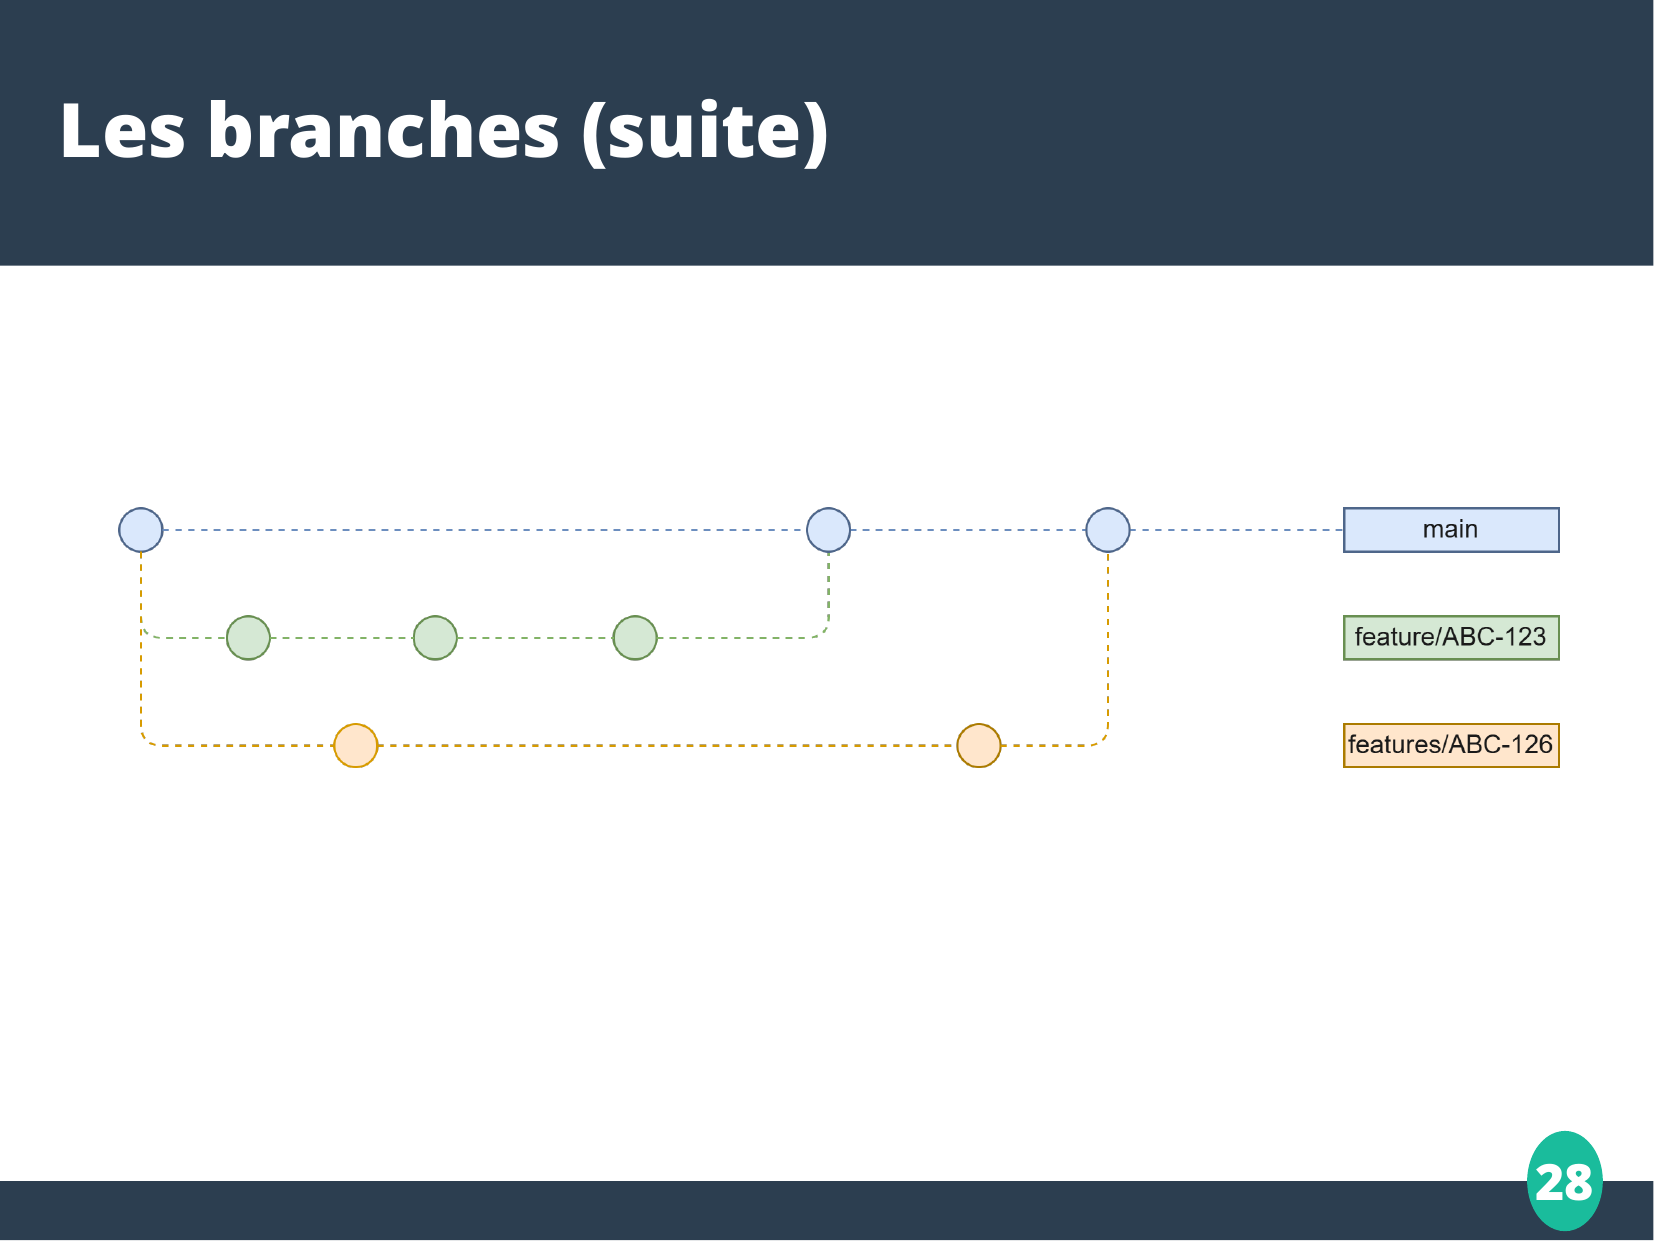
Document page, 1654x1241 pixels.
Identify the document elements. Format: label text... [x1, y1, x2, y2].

title Les branches (suite) [59, 49, 1595, 207]
picture [118, 507, 1560, 768]
